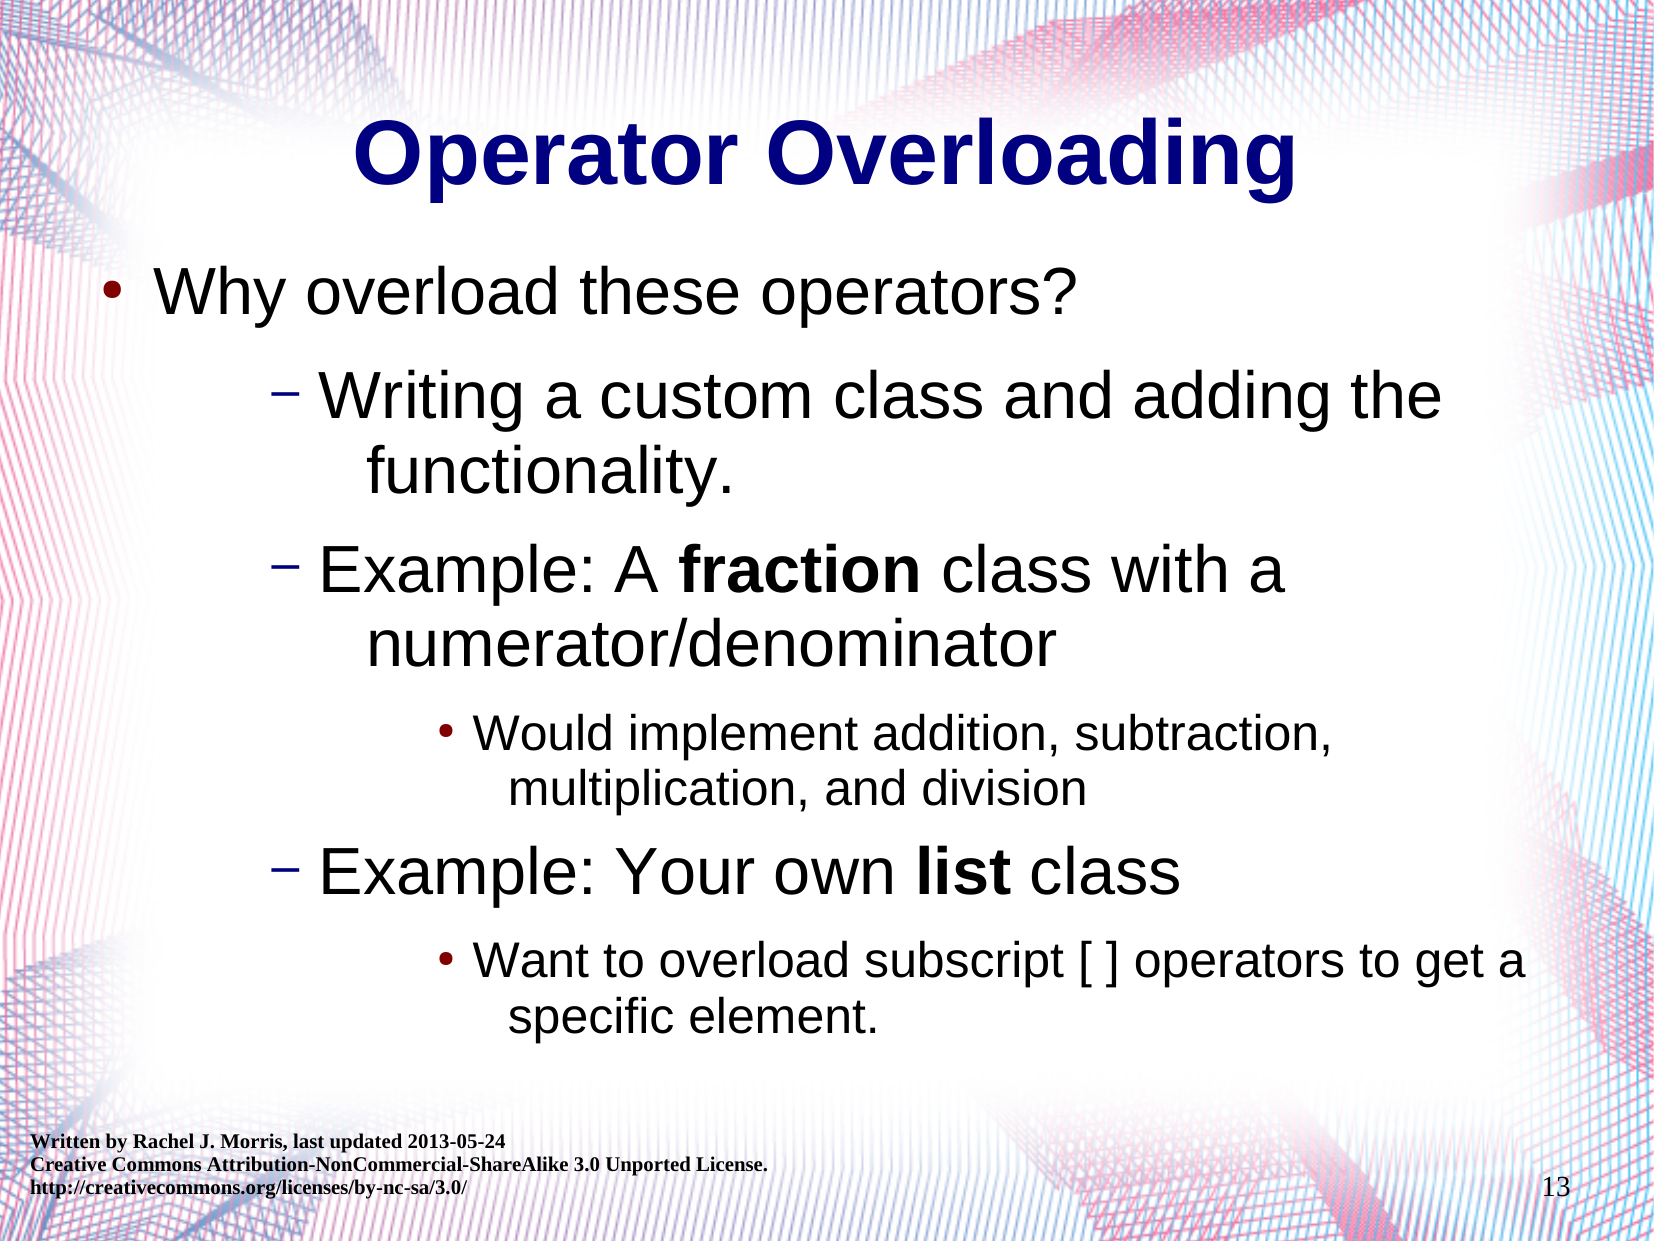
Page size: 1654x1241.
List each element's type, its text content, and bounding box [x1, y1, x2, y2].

list Why overload these operators? Writing a custom class and adding the functionality. Example: A fraction class with a numerator/denominator Would implement addition, subtraction, multiplication, and division Example: Your own list class Want to overload subscript [ ] operators to get a specific element. [82, 254, 1571, 1044]
picture [0, 0, 1654, 1241]
title Operator Overloading [82, 49, 1571, 254]
